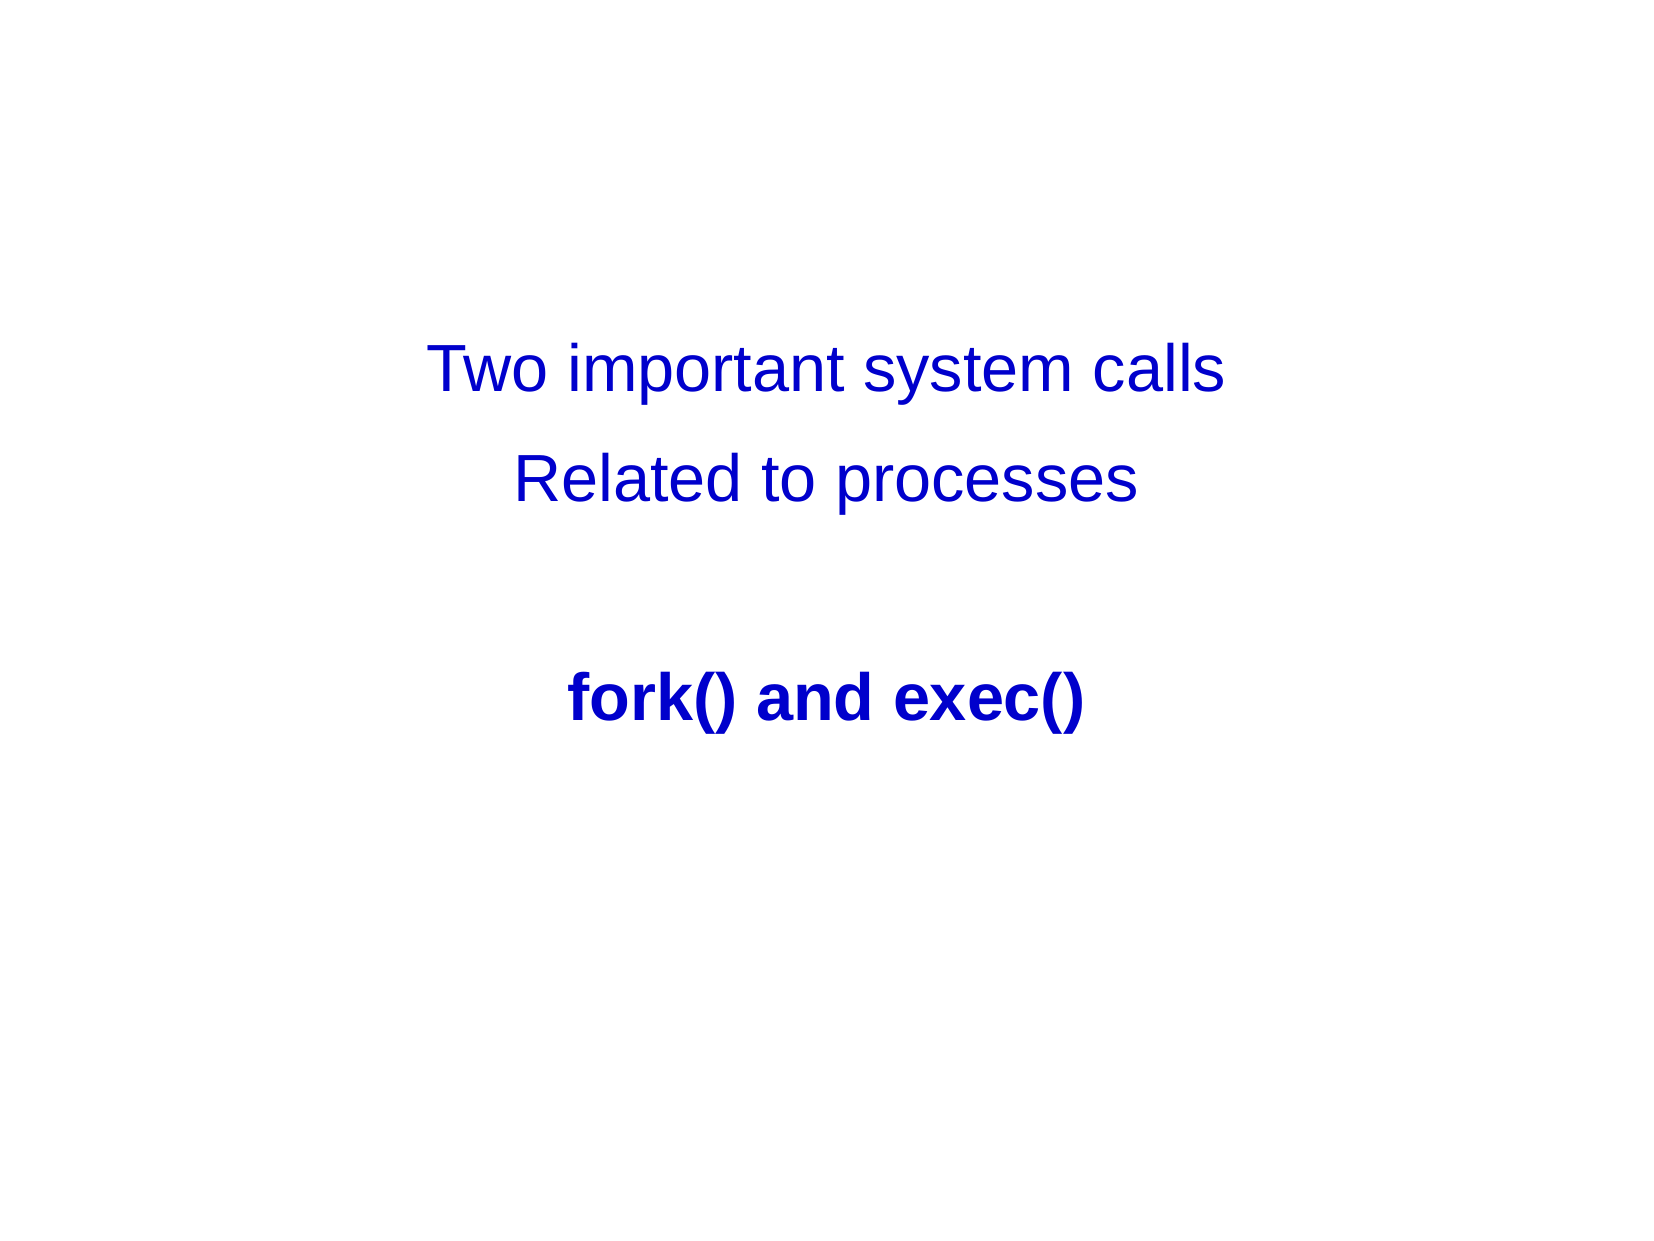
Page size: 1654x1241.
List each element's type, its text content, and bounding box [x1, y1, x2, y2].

subtitle Two important system calls Related to processes fork() and exec() [82, 49, 1571, 1010]
